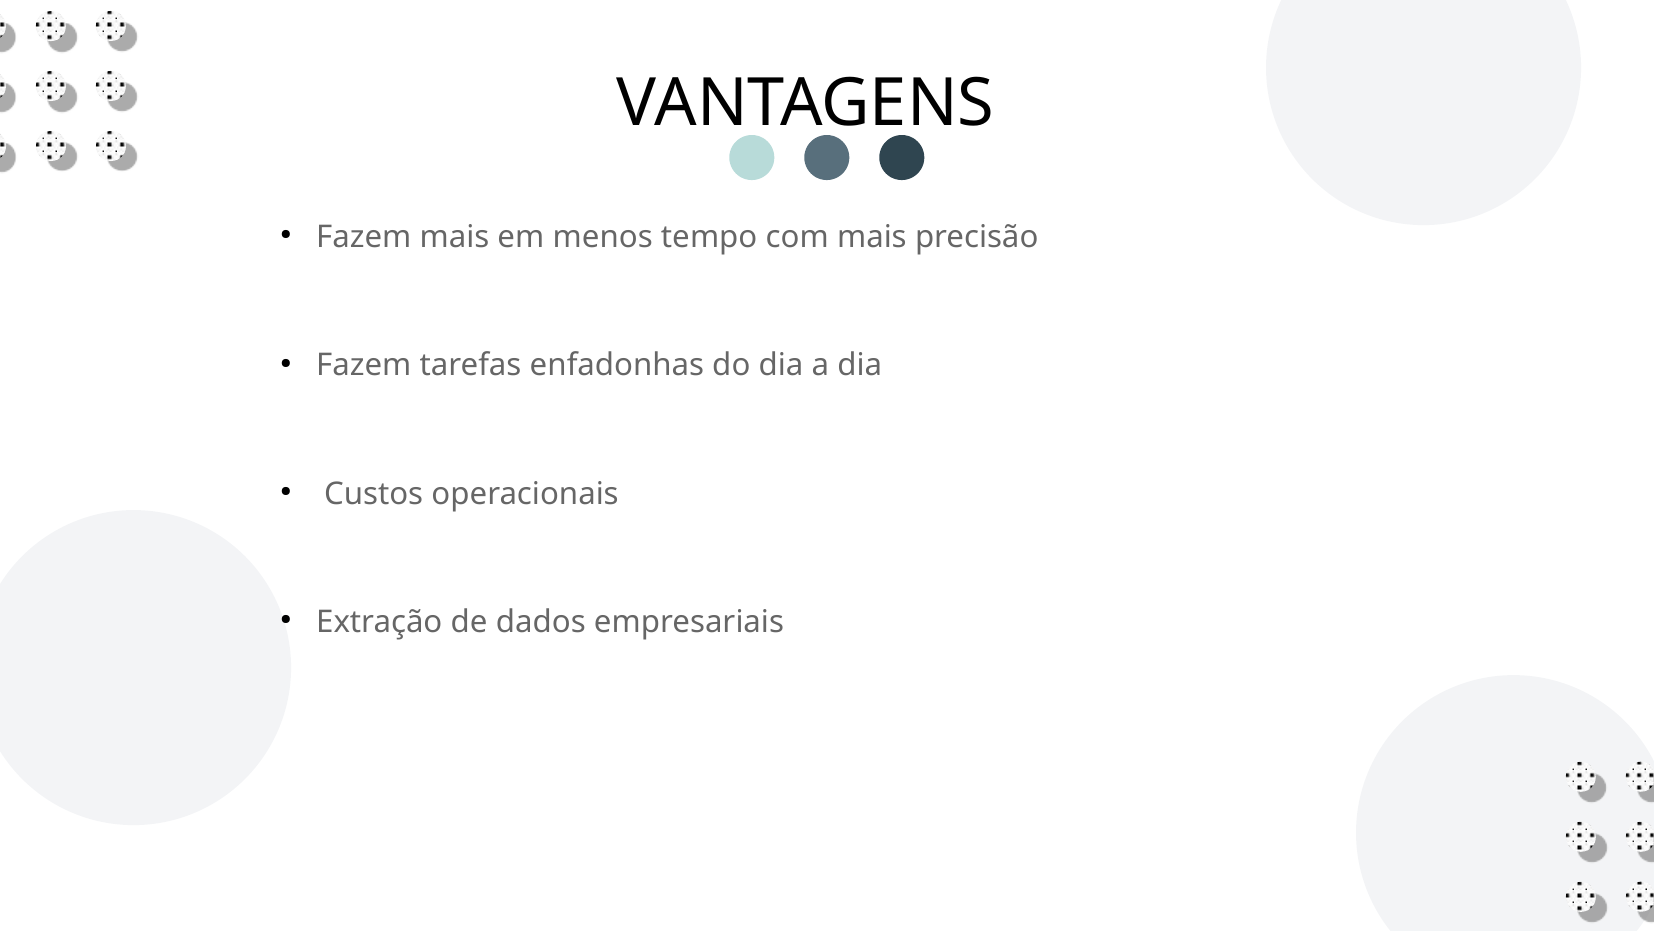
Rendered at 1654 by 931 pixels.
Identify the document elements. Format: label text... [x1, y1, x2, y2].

text_box [879, 135, 925, 181]
picture [95, 70, 126, 101]
text_box [804, 135, 850, 181]
picture [35, 11, 66, 42]
picture [1625, 761, 1654, 792]
text_box VANTAGENS [400, 46, 1211, 156]
picture [1625, 881, 1654, 912]
text_box [729, 135, 775, 181]
picture [1565, 821, 1596, 852]
picture [0, 133, 7, 159]
picture [35, 70, 66, 102]
picture [95, 10, 126, 41]
picture [95, 130, 127, 162]
picture [0, 74, 6, 99]
text_box Fazem mais em menos tempo com mais precisão Fazem tarefas enfadonhas do dia a dia Custos operacionais Extração de dados empresariais [265, 206, 1359, 680]
picture [35, 130, 67, 162]
picture [0, 14, 6, 39]
picture [1625, 821, 1654, 852]
picture [1565, 761, 1596, 792]
picture [1565, 881, 1596, 912]
